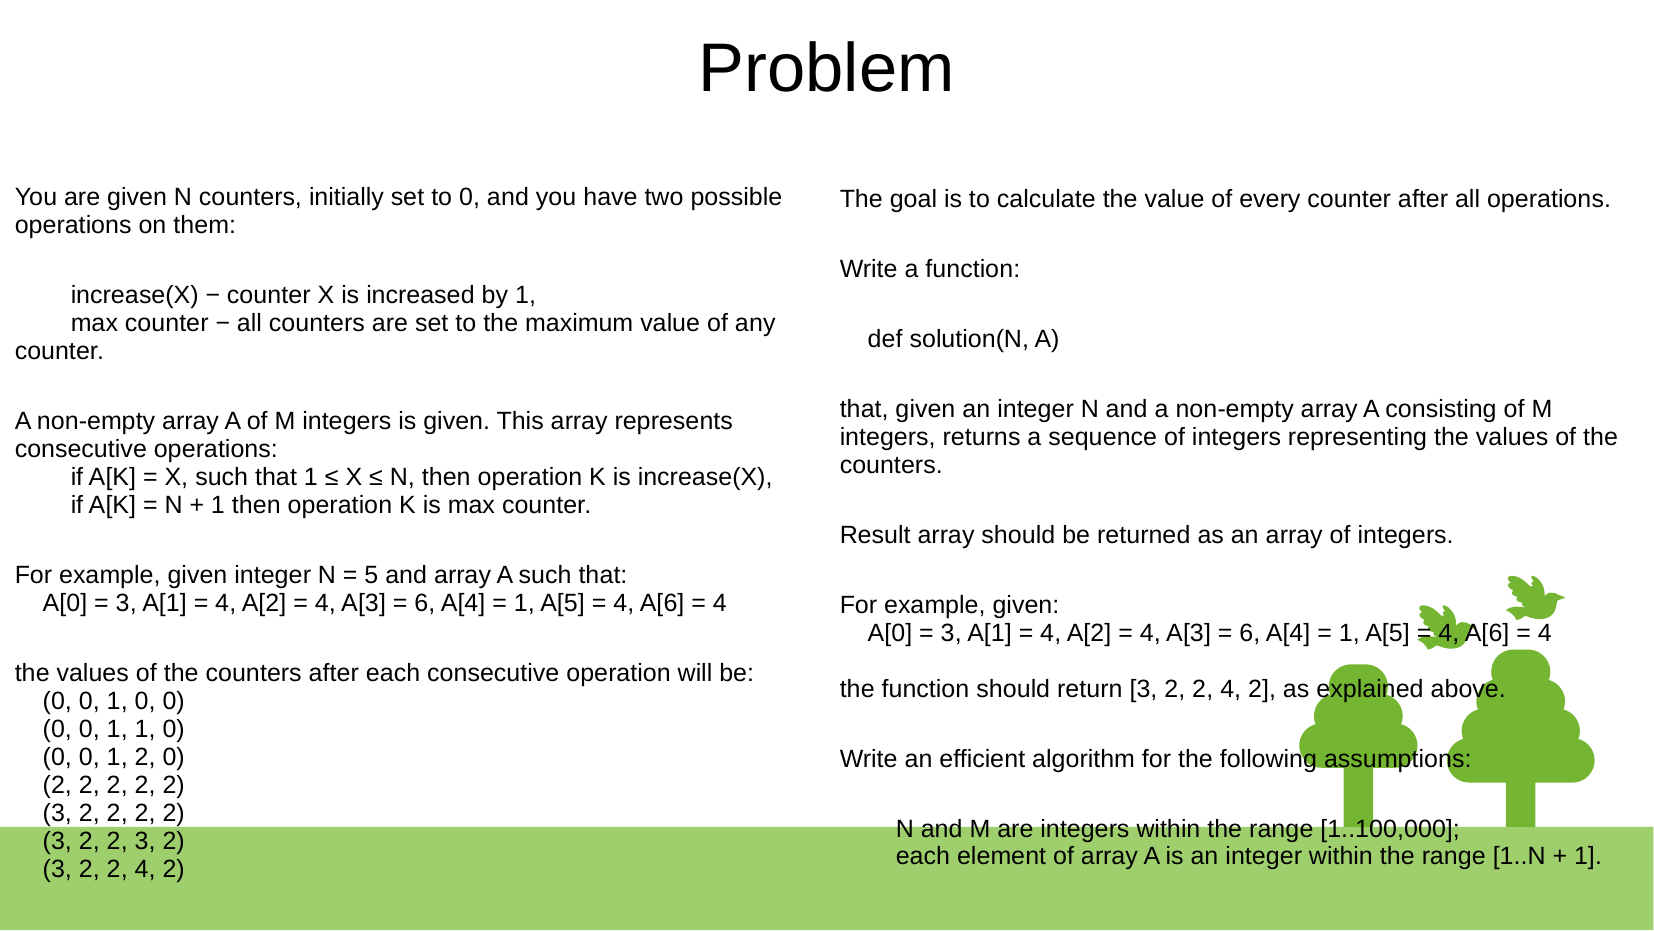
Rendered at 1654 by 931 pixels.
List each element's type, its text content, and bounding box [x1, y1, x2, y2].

title Problem [88, 0, 1565, 142]
text_box You are given N counters, initially set to 0, and you have two possible operations on them: increase(X) − counter X is increased by 1, max counter − all counters are set to the maximum value of any counter. A non-empty array A of M integers is given. This array represents consecutive operations: if A[K] = X, such that 1 ≤ X ≤ N, then operation K is increase(X), if A[K] = N + 1 then operation K is max counter. For example, given integer N = 5 and array A such that: A[0] = 3, A[1] = 4, A[2] = 4, A[3] = 6, A[4] = 1, A[5] = 4, A[6] = 4 the values of the counters after each consecutive operation will be: (0, 0, 1, 0, 0) (0, 0, 1, 1, 0) (0, 0, 1, 2, 0) (2, 2, 2, 2, 2) (3, 2, 2, 2, 2) (3, 2, 2, 3, 2) (3, 2, 2, 4, 2) [0, 175, 826, 919]
text_box The goal is to calculate the value of every counter after all operations. Write a function: def solution(N, A) that, given an integer N and a non-empty array A consisting of M integers, returns a sequence of integers representing the values of the counters. Result array should be returned as an array of integers. For example, given: A[0] = 3, A[1] = 4, A[2] = 4, A[3] = 6, A[4] = 1, A[5] = 4, A[6] = 4 the function should return [3, 2, 2, 4, 2], as explained above. Write an efficient algorithm for the following assumptions: N and M are integers within the range [1..100,000]; each element of array A is an integer within the range [1..N + 1]. [825, 177, 1651, 901]
